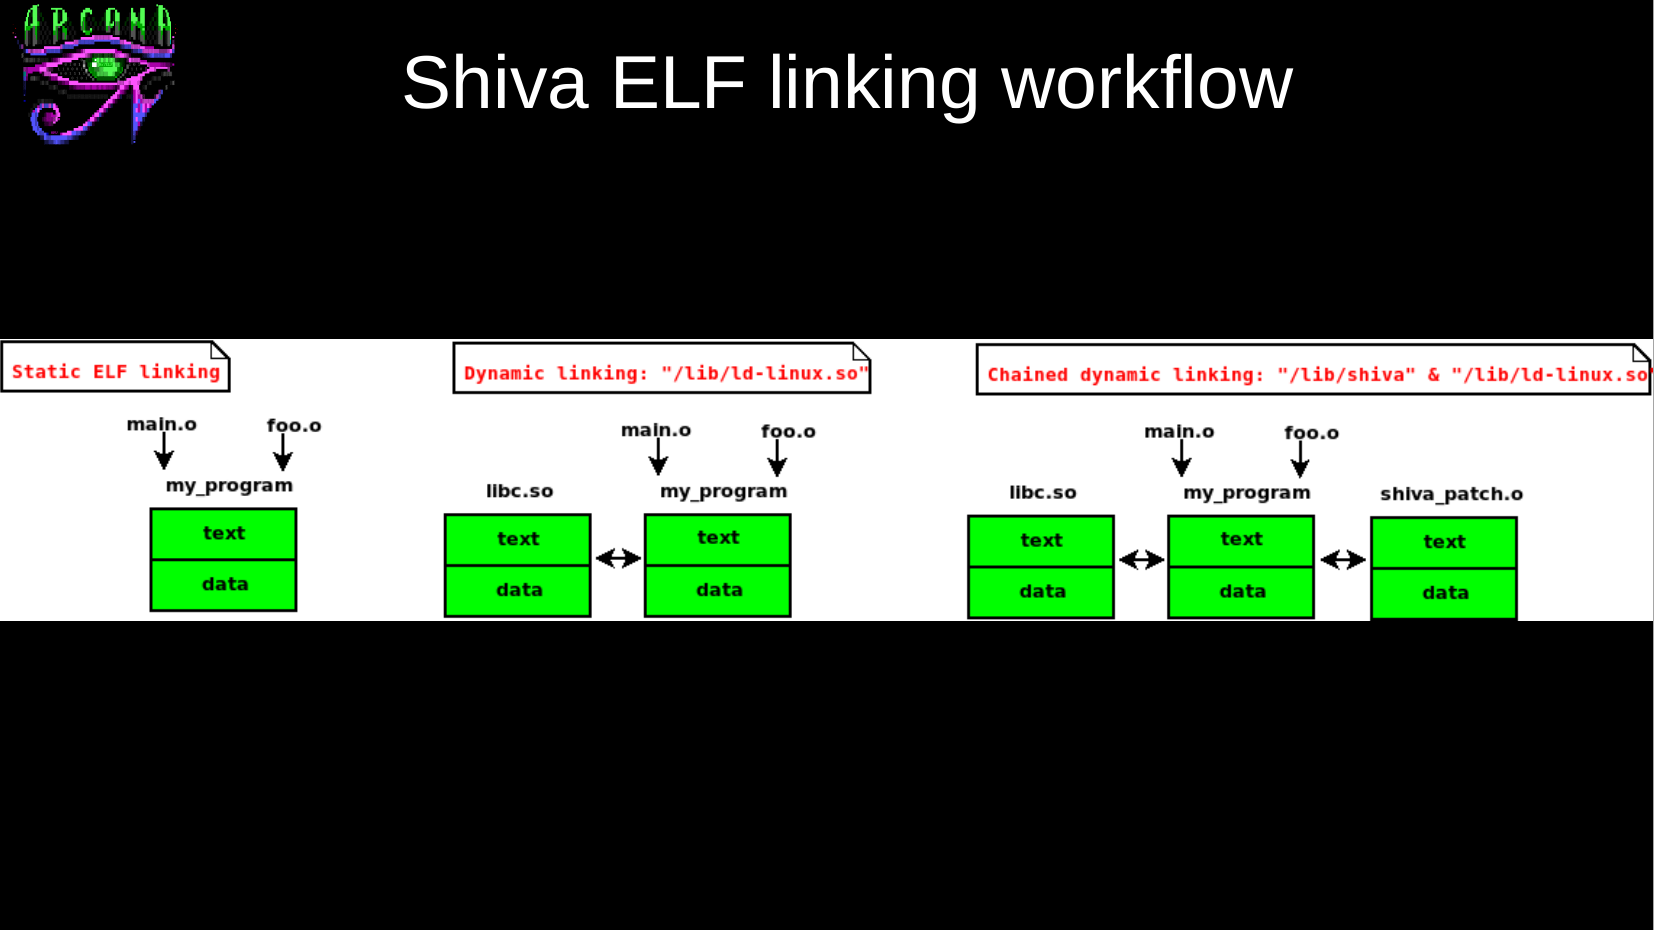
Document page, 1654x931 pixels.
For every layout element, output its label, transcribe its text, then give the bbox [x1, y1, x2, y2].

text_box Shiva ELF linking workflow [387, 33, 1310, 133]
picture [5, 1, 188, 151]
picture [0, 339, 1653, 621]
